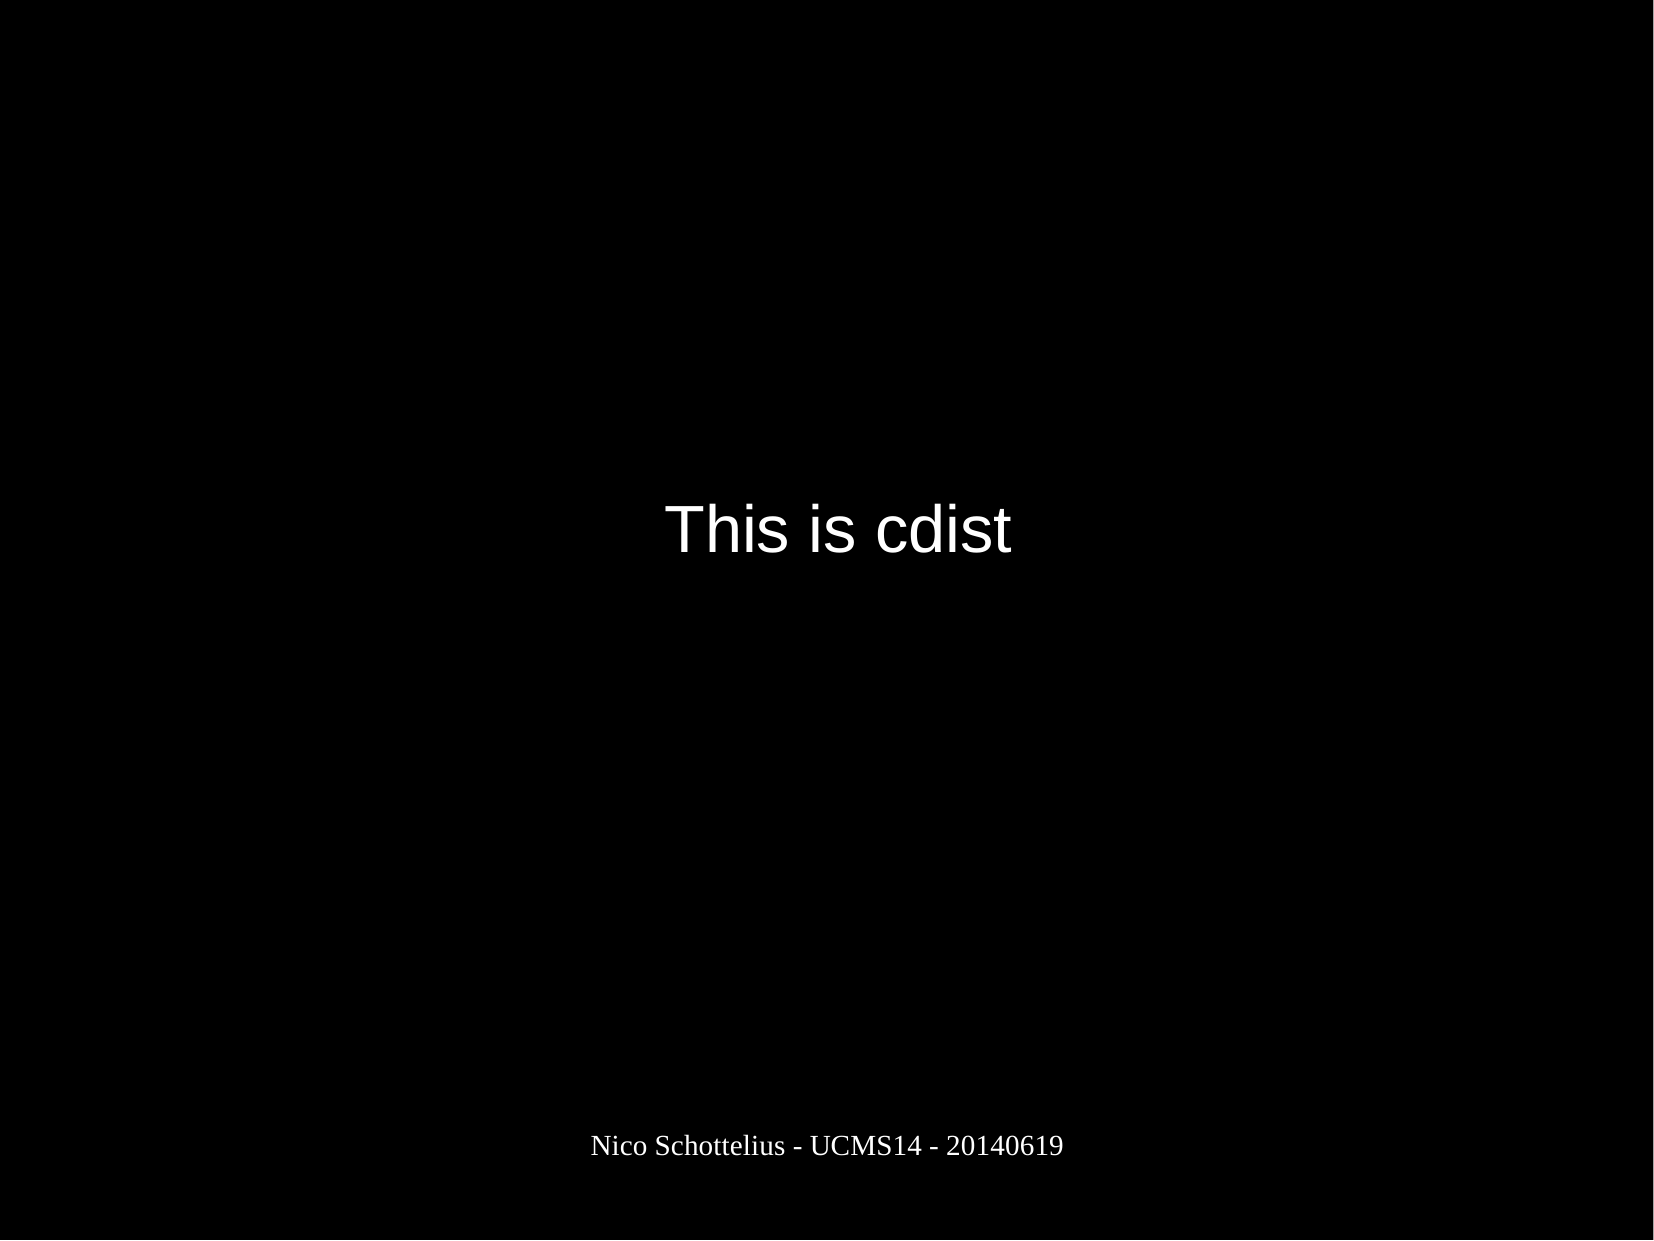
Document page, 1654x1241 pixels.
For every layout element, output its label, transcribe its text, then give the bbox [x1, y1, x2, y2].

subtitle This is cdist [82, 49, 1571, 1010]
